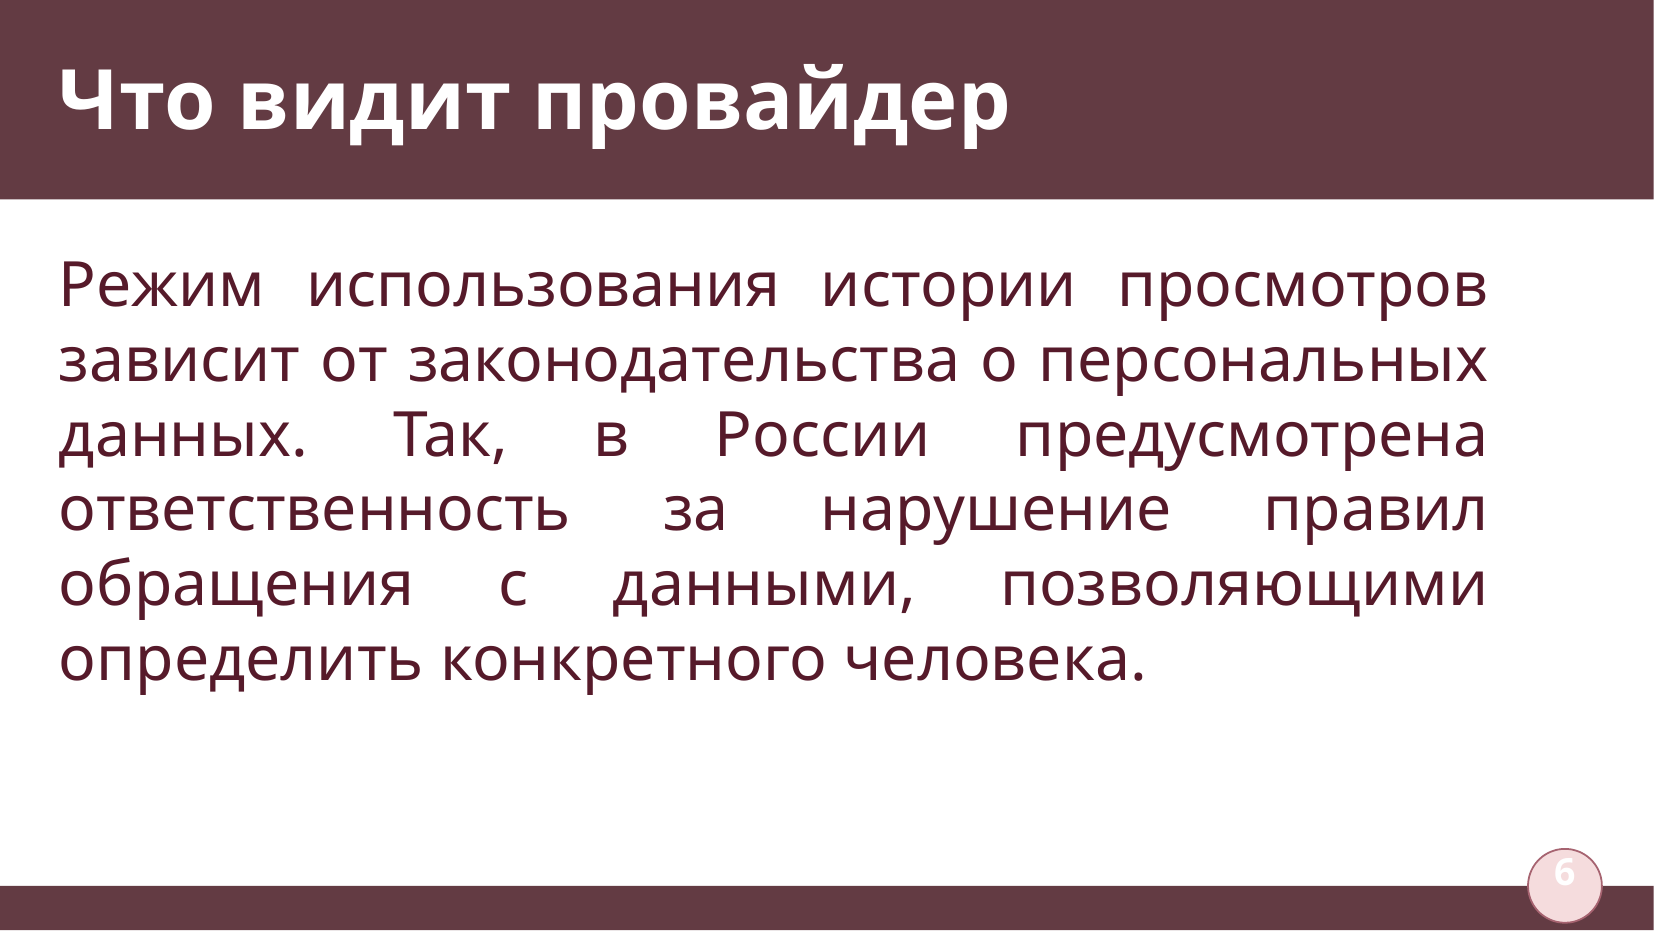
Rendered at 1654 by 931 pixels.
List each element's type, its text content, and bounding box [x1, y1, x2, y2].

list Режим использования истории просмотров зависит от законодательства о персональных данных. Так, в России предусмотрена ответственность за нарушение правил обращения с данными, позволяющими определить конкретного человека. [59, 243, 1595, 864]
title Что видит провайдер [59, 37, 1595, 156]
